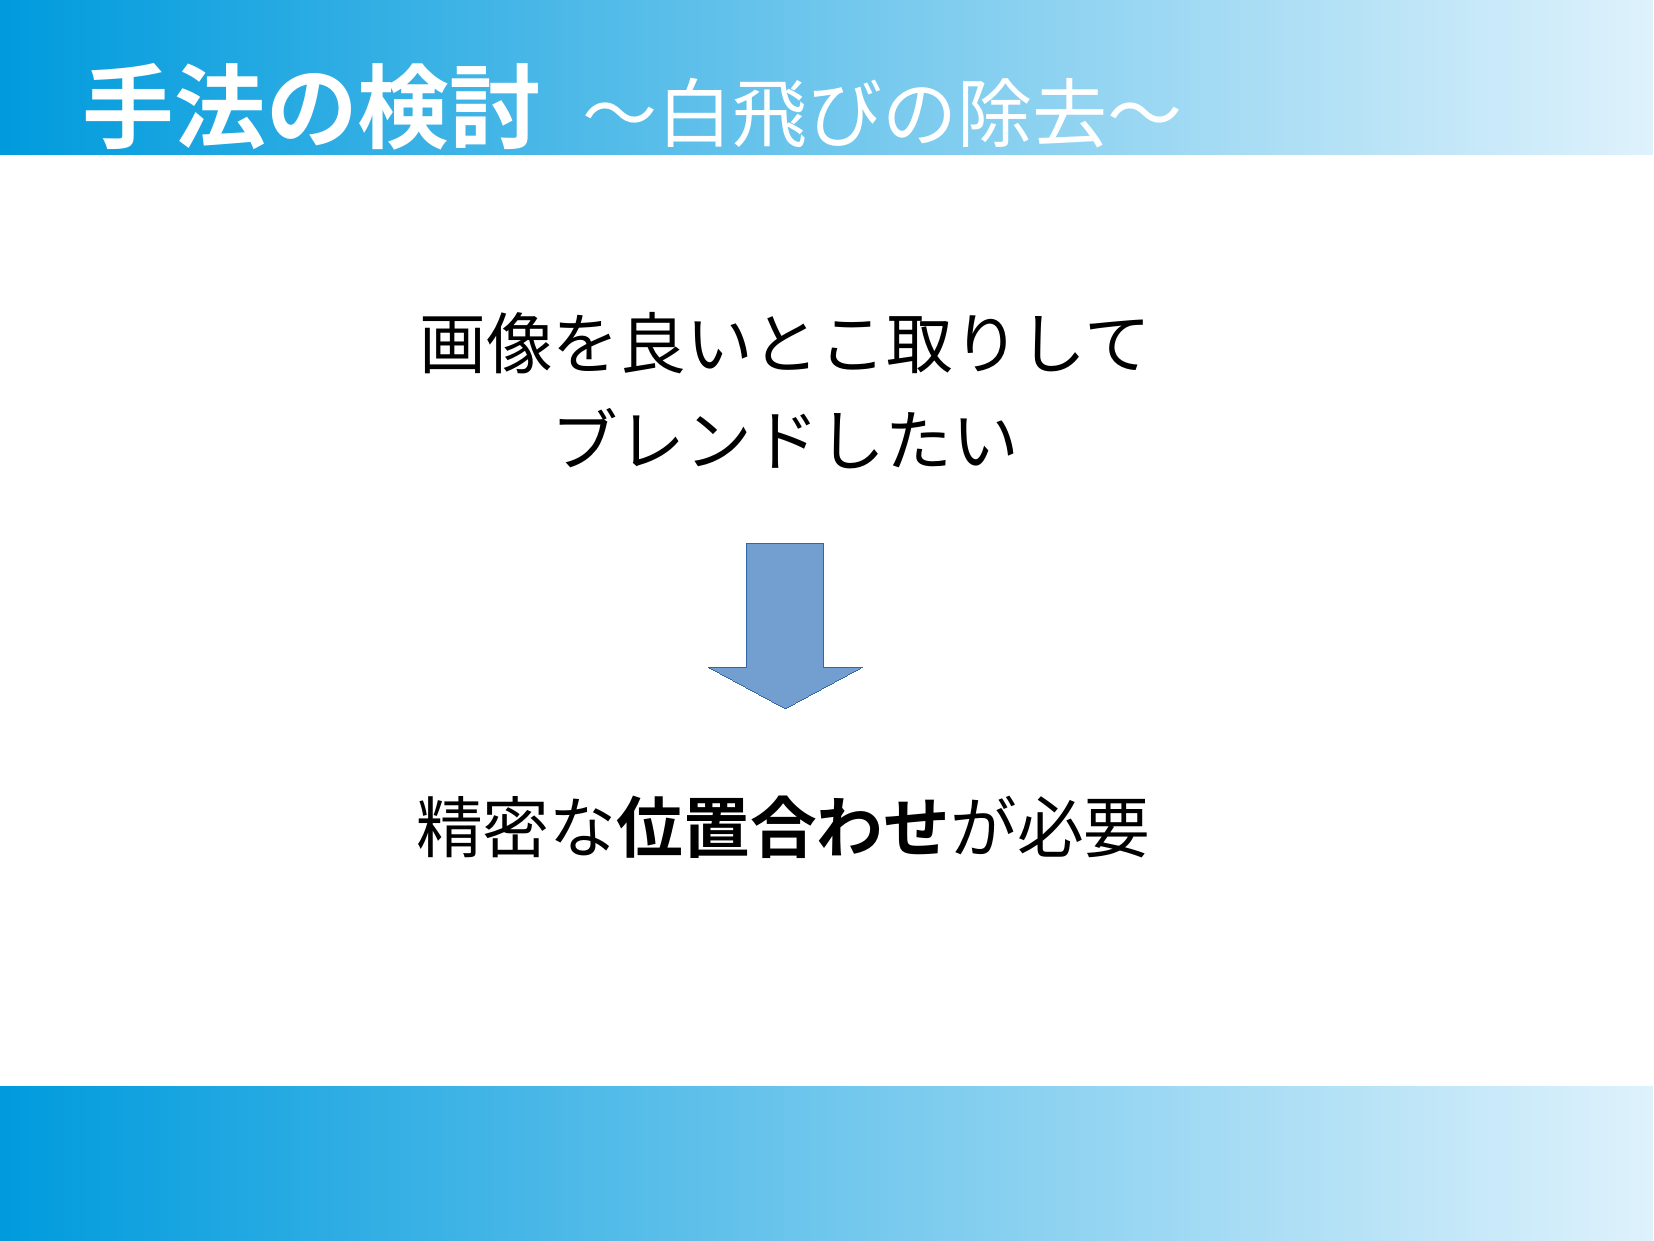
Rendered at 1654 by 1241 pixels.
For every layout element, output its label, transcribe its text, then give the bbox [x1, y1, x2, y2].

text_box 画像を良いとこ取りして ブレンドしたい [330, 283, 1241, 532]
text_box 精密な位置合わせが必要 [401, 767, 1170, 910]
title 手法の検討 〜白飛びの除去〜 [82, 32, 1571, 171]
text_box [708, 543, 863, 709]
